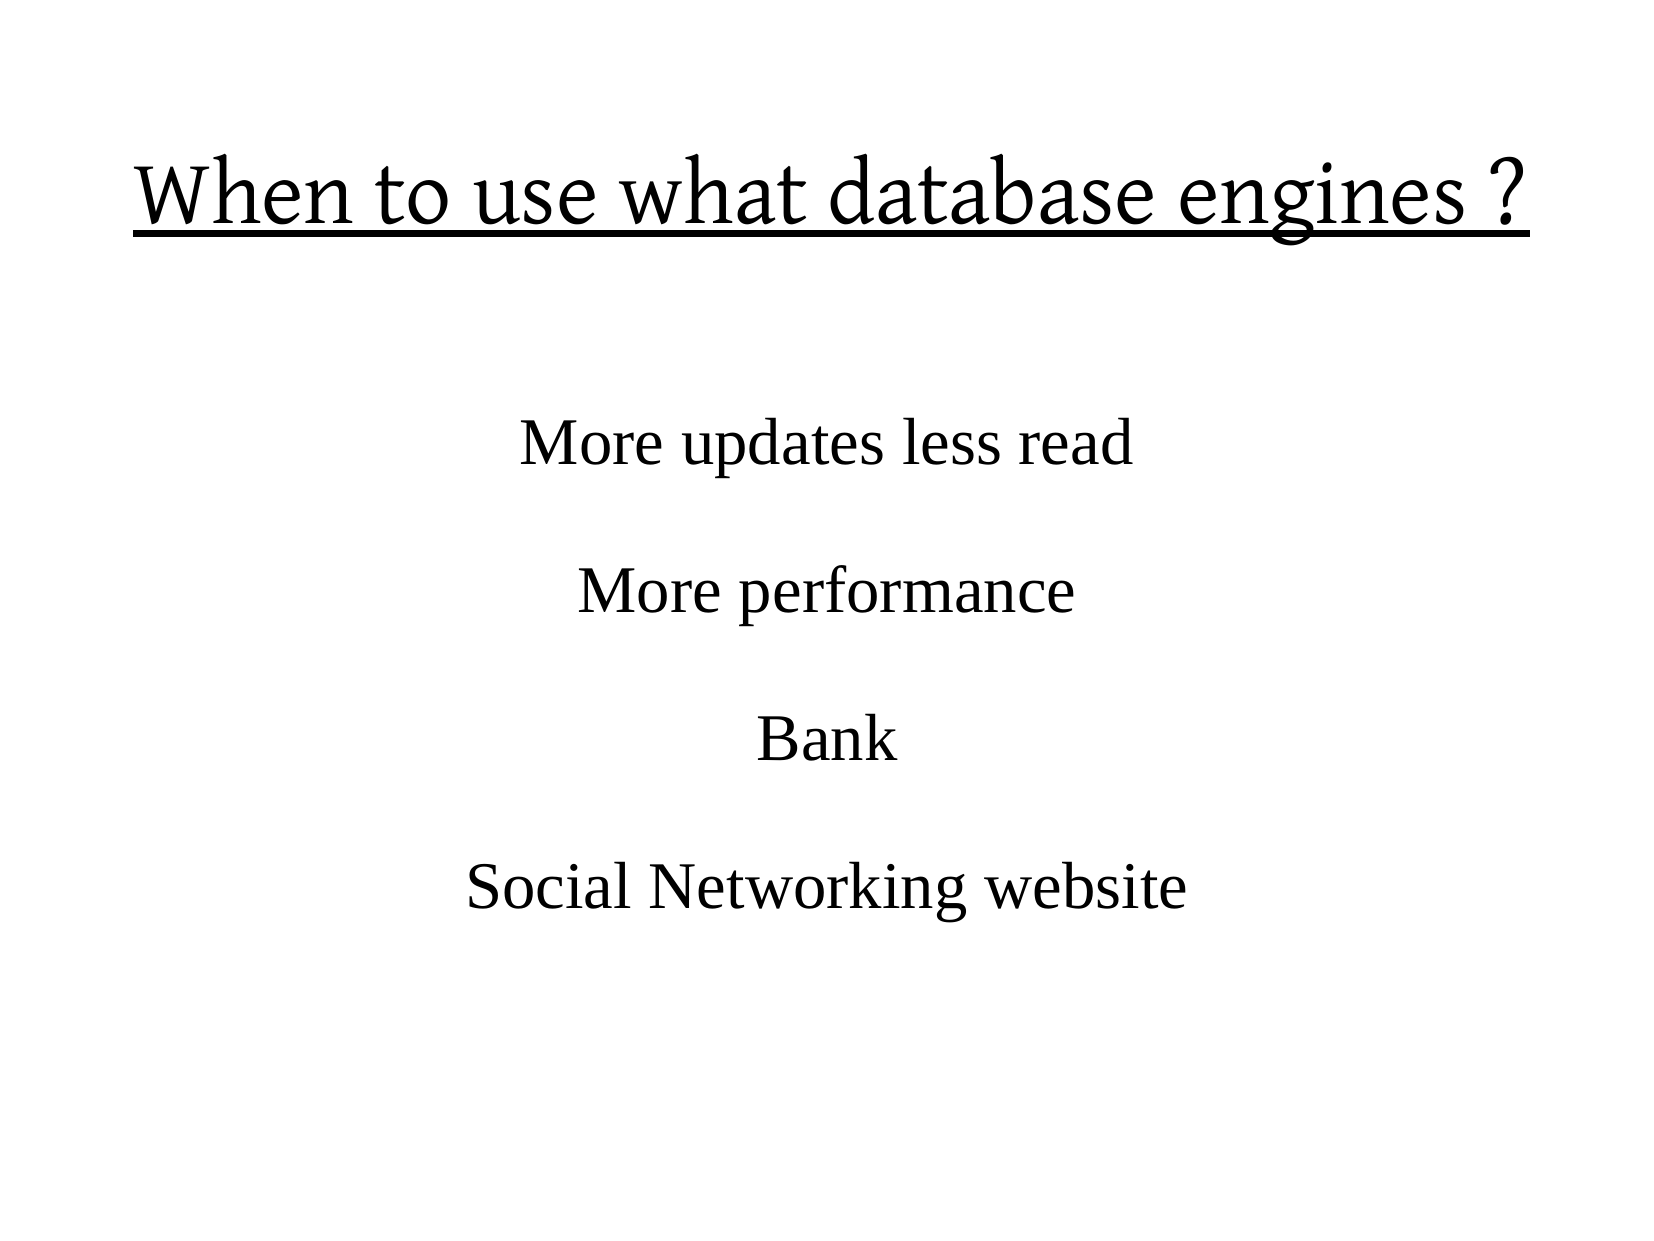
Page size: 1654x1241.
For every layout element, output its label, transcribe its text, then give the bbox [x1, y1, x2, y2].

title More updates less read More performance Bank Social Networking website [121, 300, 1534, 1177]
title When to use what database engines ? [125, 92, 1538, 301]
